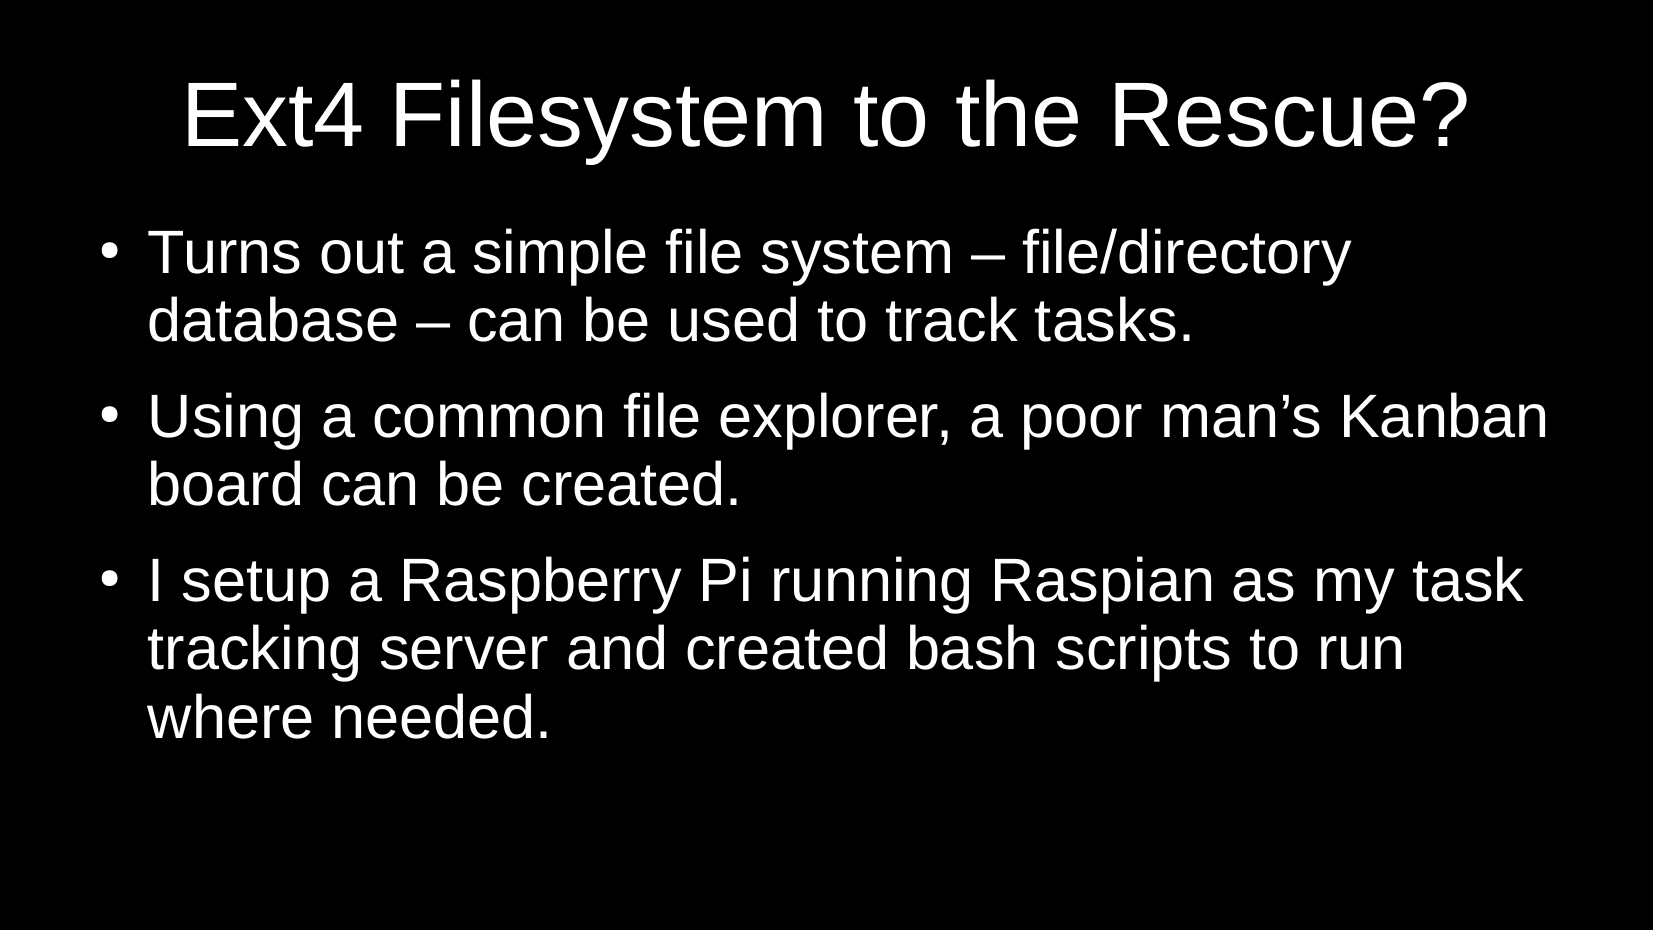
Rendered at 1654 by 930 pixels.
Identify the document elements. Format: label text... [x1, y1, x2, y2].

title Ext4 Filesystem to the Rescue? [82, 37, 1571, 193]
list Turns out a simple file system – file/directory database – can be used to track tasks. Using a common file explorer, a poor man’s Kanban board can be created. I setup a Raspberry Pi running Raspian as my task tracking server and created bash scripts to run where needed. [82, 217, 1571, 757]
